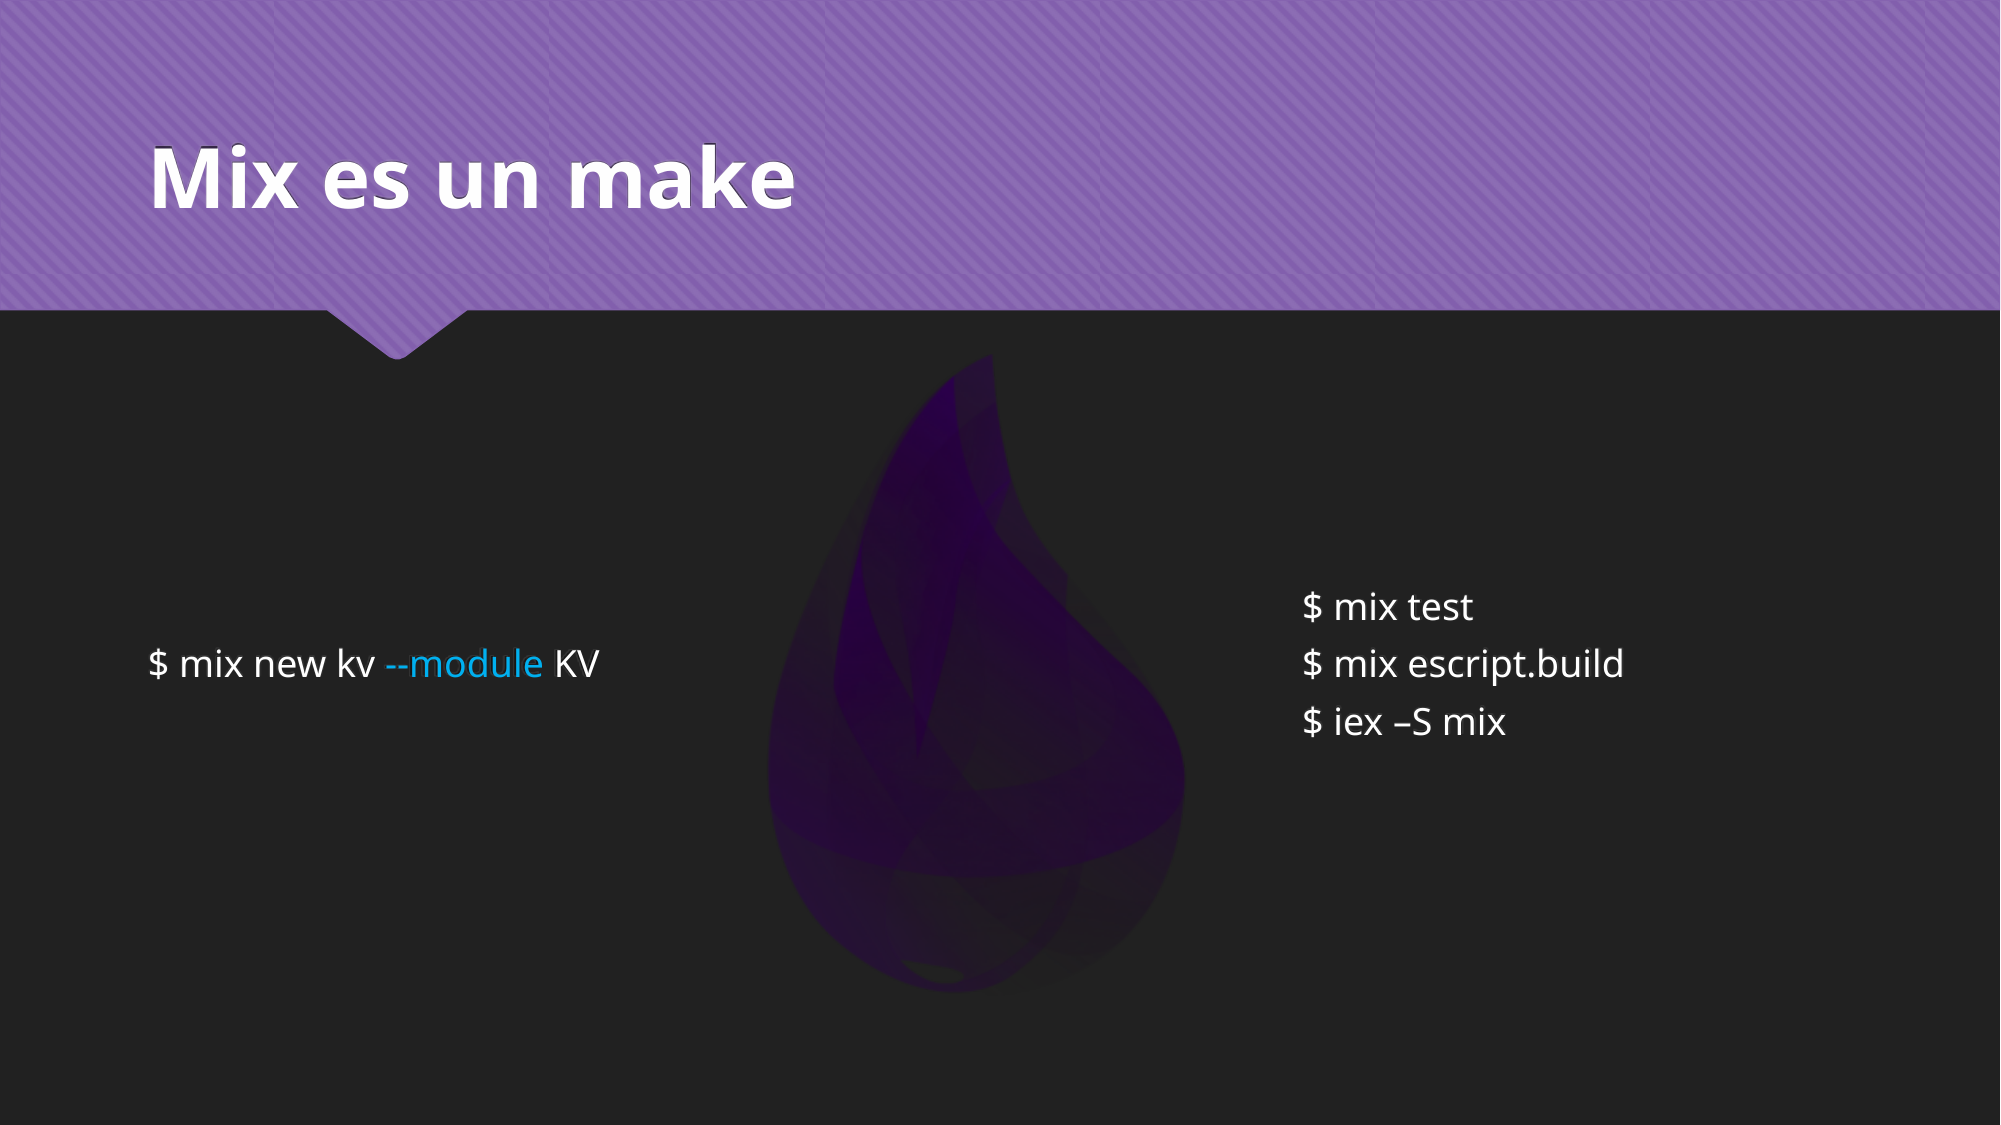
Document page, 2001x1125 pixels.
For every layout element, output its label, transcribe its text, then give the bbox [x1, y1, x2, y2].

list $ mix new kv --module KV [132, 364, 654, 962]
picture [1, 1, 1999, 357]
picture [654, 354, 1303, 1003]
text_box $ mix test $ mix escript.build $ iex –S mix [1303, 364, 1863, 962]
title Mix es un make [132, 73, 1868, 233]
